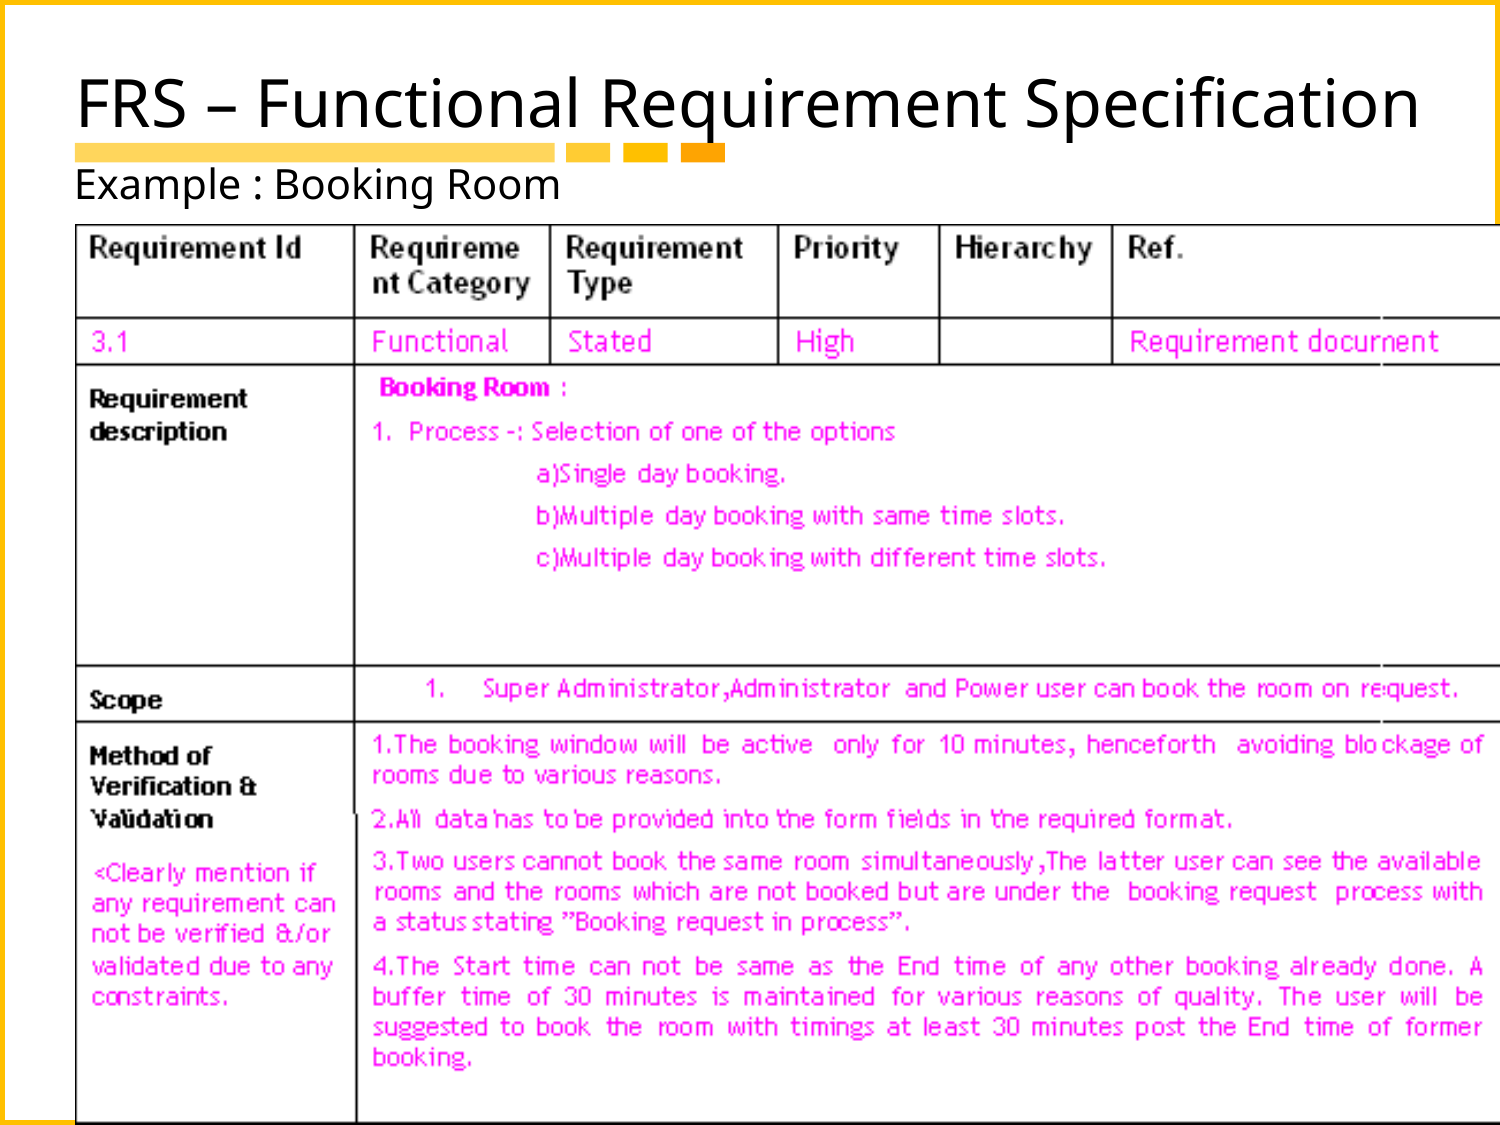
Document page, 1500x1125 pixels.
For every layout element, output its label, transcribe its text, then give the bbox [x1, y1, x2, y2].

title FRS – Functional Requirement Specification [75, 52, 1426, 150]
text_box Example : Booking Room [37, 149, 601, 265]
picture [75, 224, 1500, 1125]
